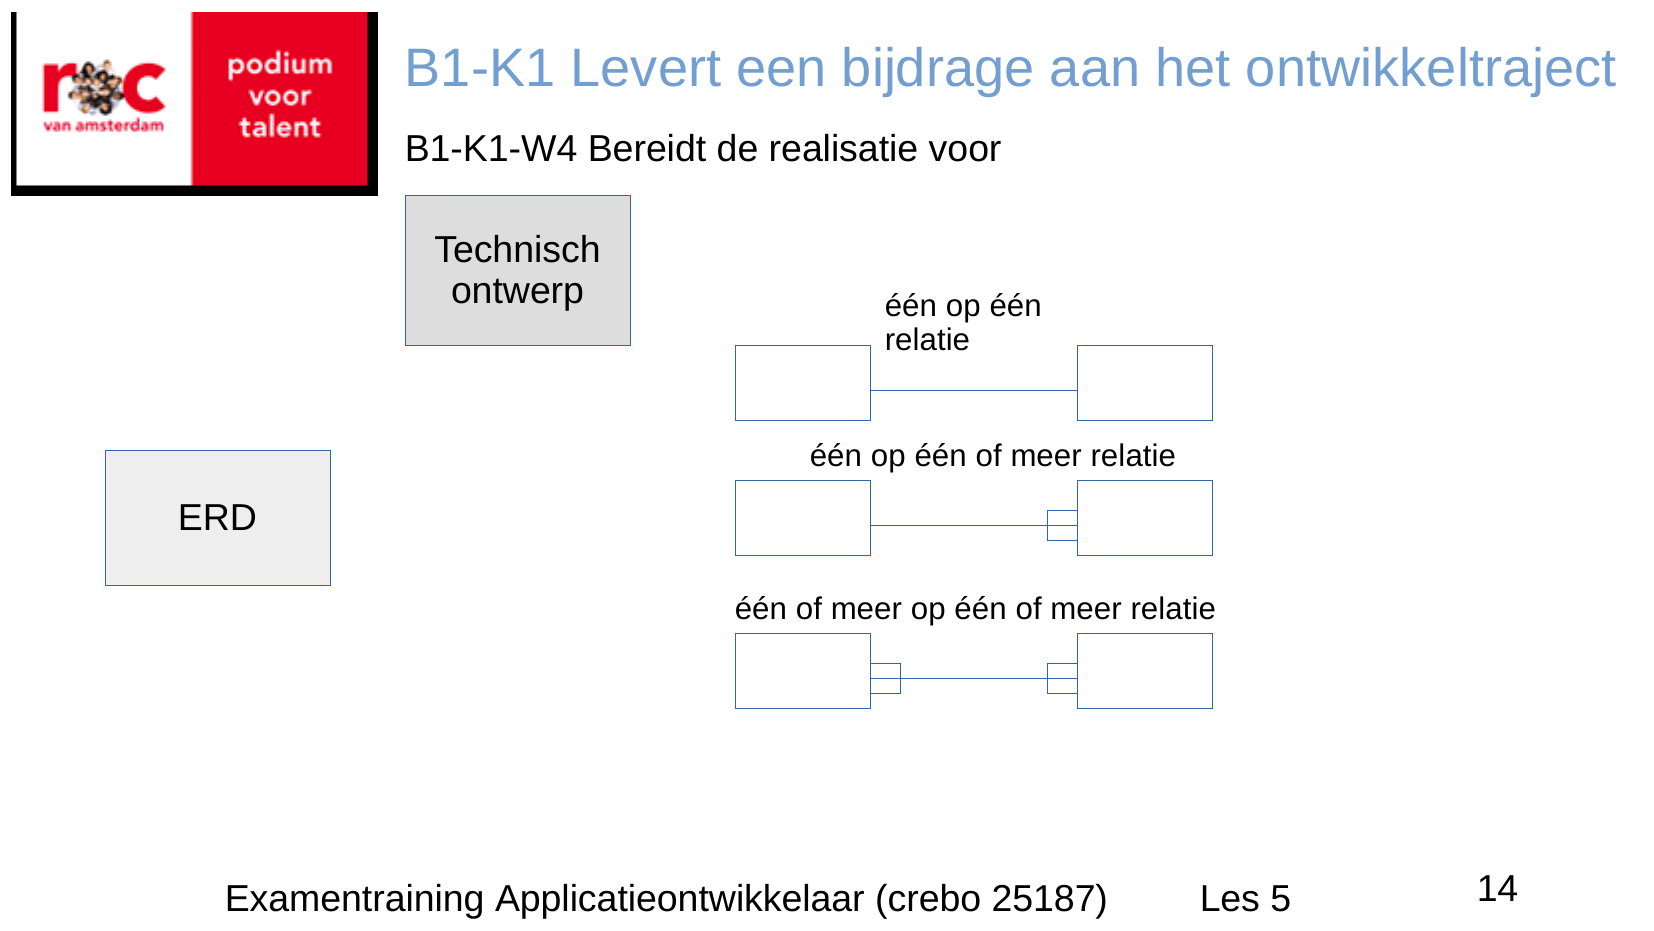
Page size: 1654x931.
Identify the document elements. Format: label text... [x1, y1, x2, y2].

text_box [735, 669, 901, 709]
text_box Technisch ontwerp [405, 195, 631, 346]
text_box één op één relatie [870, 280, 1141, 365]
picture [11, 12, 378, 196]
text_box Les 5 [1185, 870, 1336, 927]
text_box [1047, 669, 1213, 709]
text_box B1-K1-W4 Bereidt de realisatie voor [390, 120, 1486, 219]
text_box ERD [105, 450, 331, 586]
text_box [1077, 345, 1213, 421]
text_box B1-K1 Levert een bijdrage aan het ontwikkeltraject [390, 30, 1654, 166]
text_box [1047, 515, 1213, 556]
text_box één of meer op één of meer relatie [720, 584, 1246, 669]
text_box [735, 480, 871, 556]
text_box [735, 345, 871, 421]
text_box één op één of meer relatie [795, 430, 1261, 515]
text_box <number> [1462, 860, 1654, 931]
text_box Examentraining Applicatieontwikkelaar (crebo 25187) [210, 870, 1141, 927]
